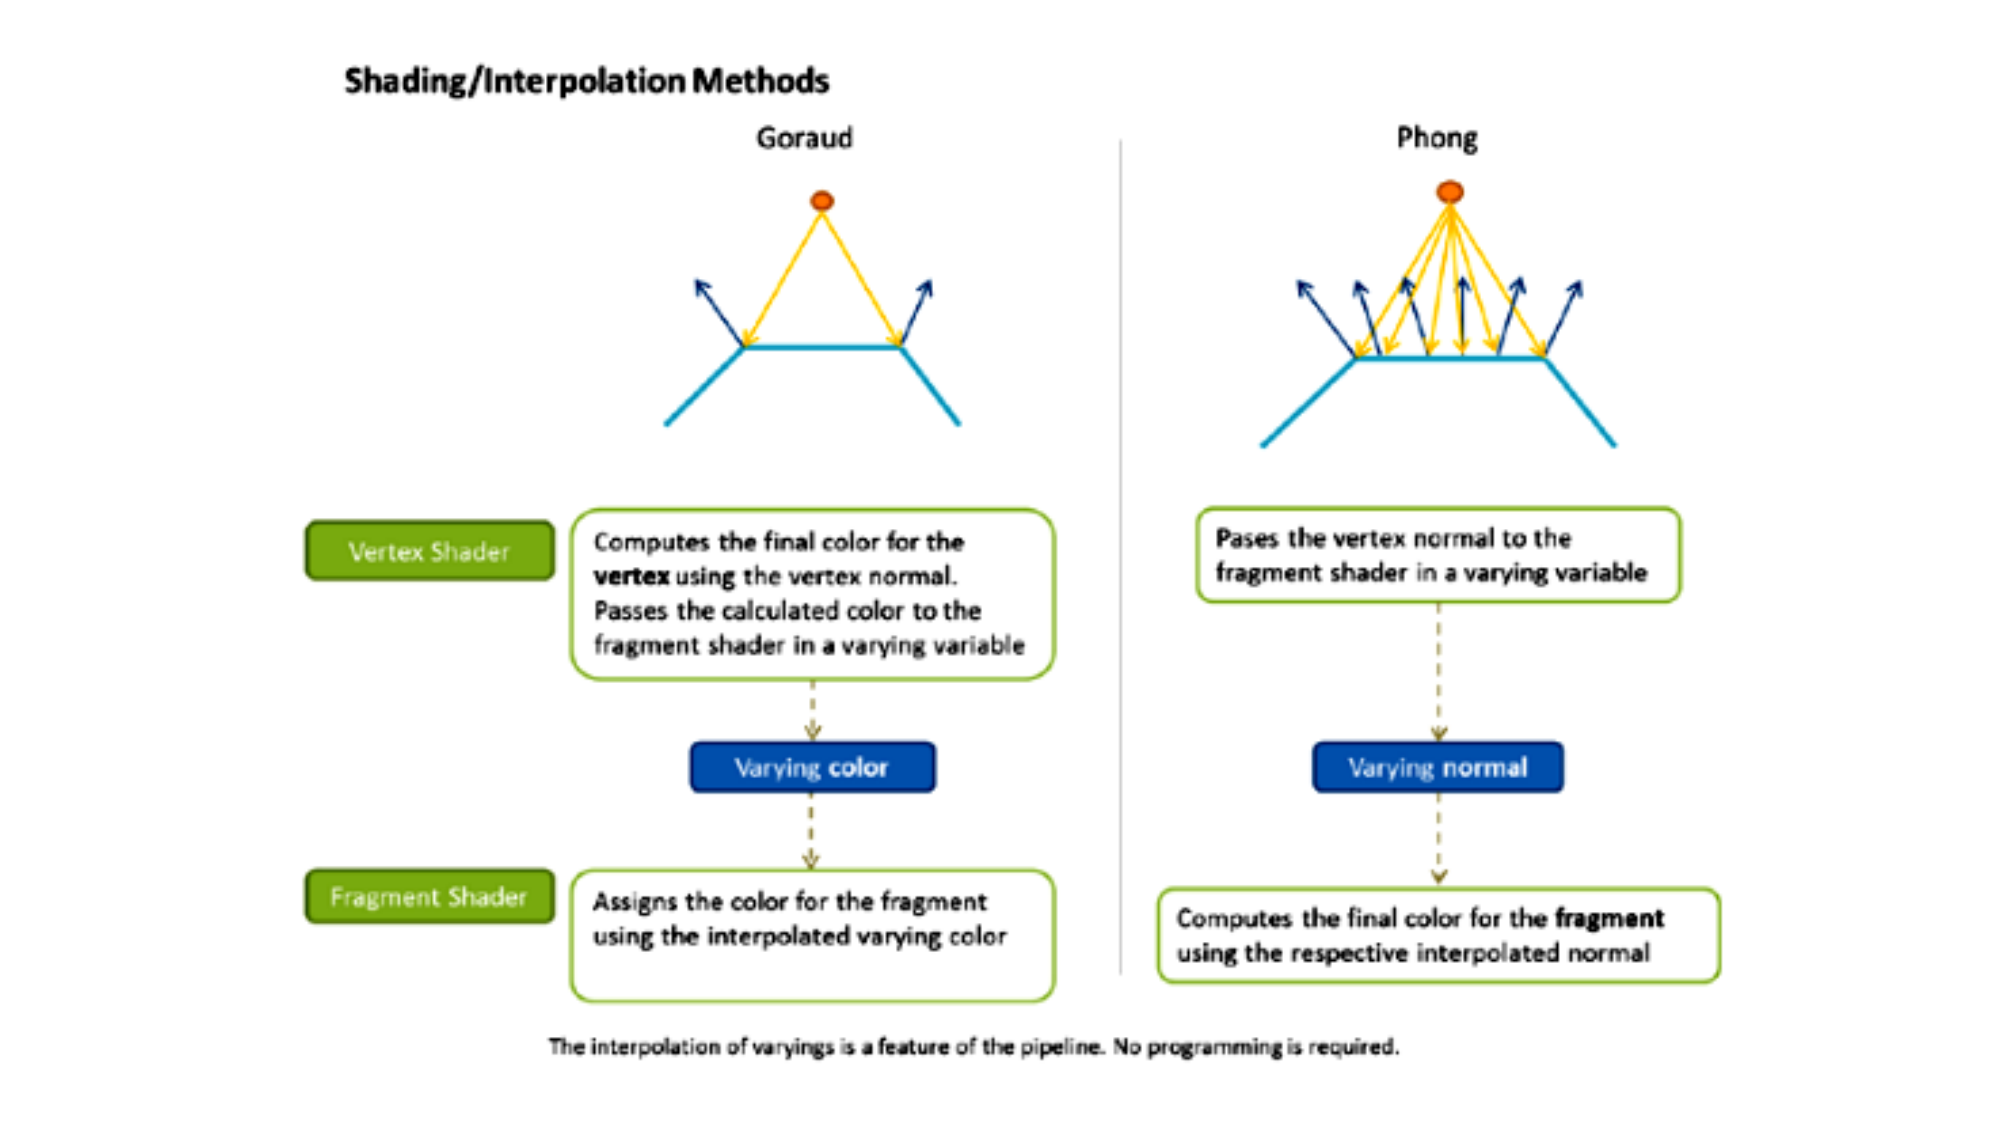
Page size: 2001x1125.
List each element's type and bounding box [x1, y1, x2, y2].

picture [290, 39, 1736, 1085]
